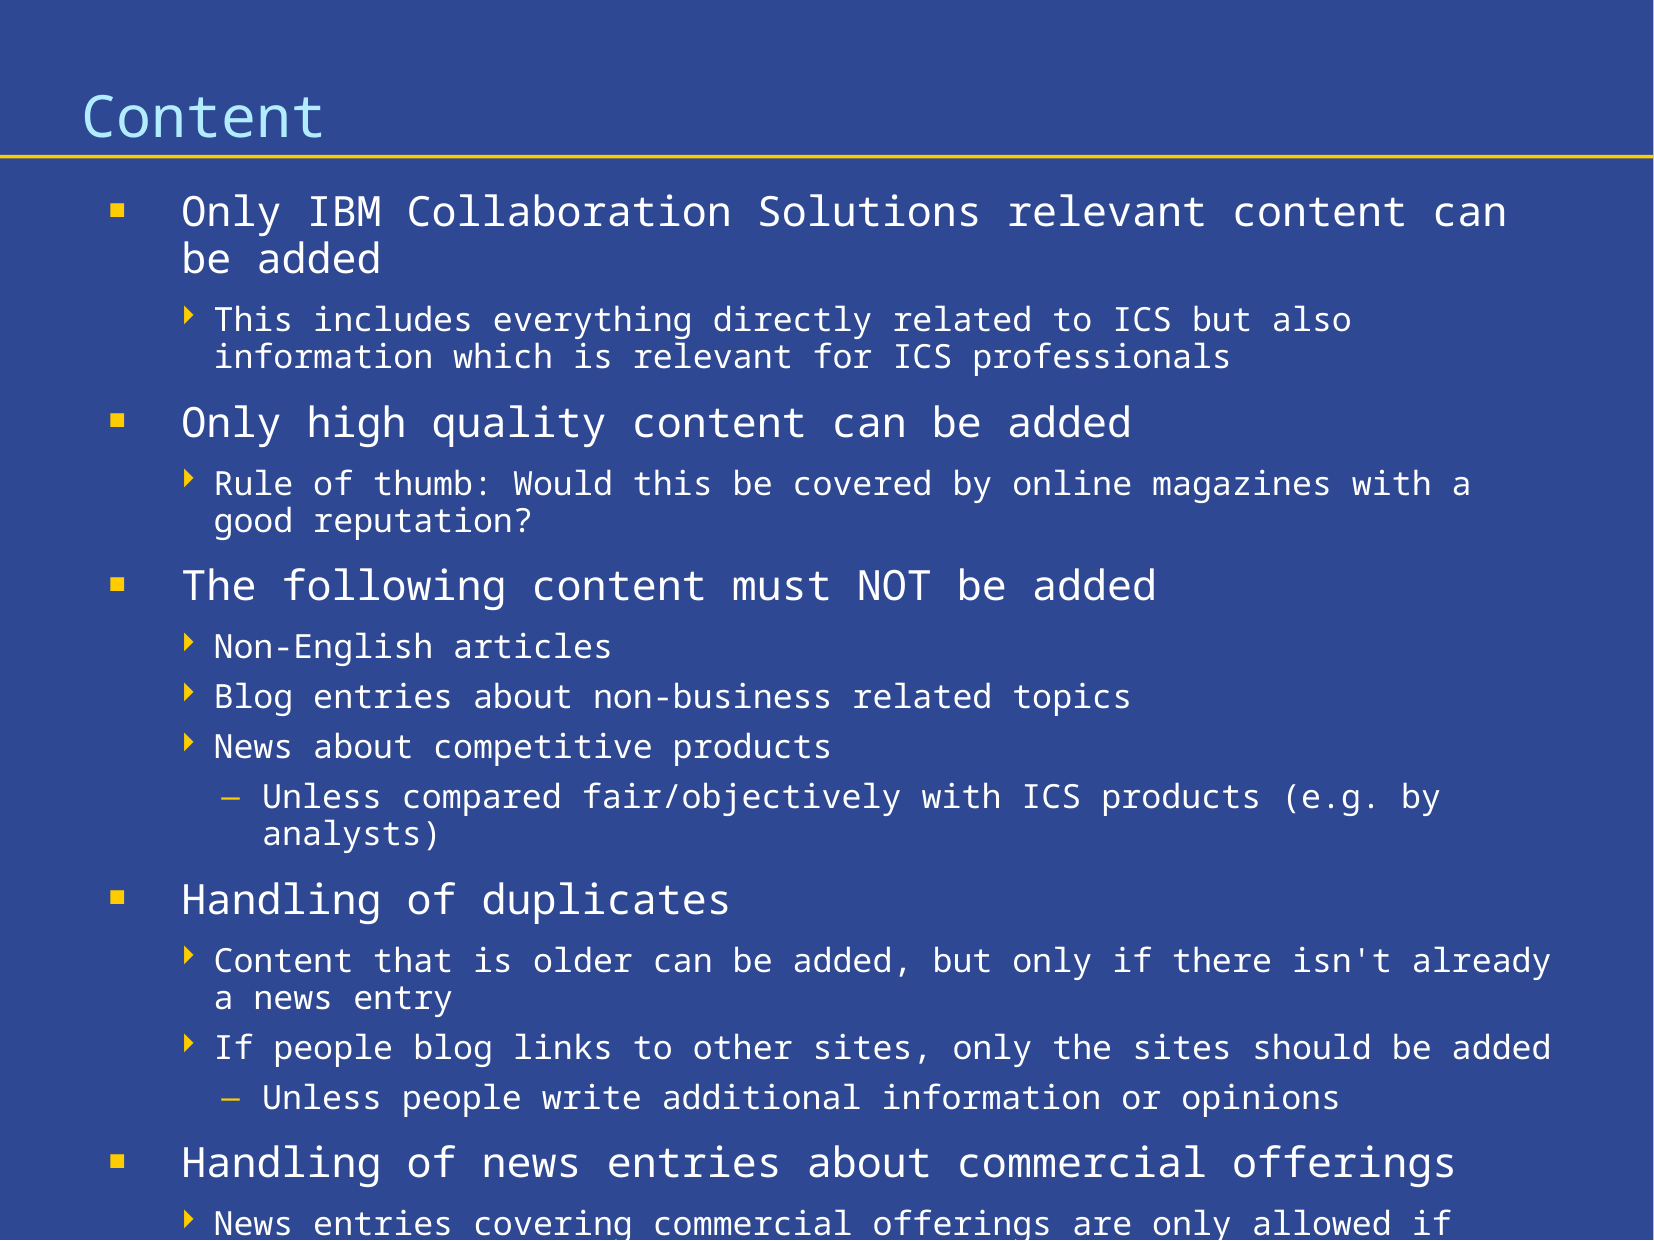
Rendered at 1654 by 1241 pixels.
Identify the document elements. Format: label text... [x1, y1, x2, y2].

title Content [81, 60, 1573, 151]
list Only IBM Collaboration Solutions relevant content can be added This includes everything directly related to ICS but also information which is relevant for ICS professionals Only high quality content can be added Rule of thumb: Would this be covered by online magazines with a good reputation? The following content must NOT be added Non-English articles Blog entries about non-business related topics News about competitive products Unless compared fair/objectively with ICS products (e.g. by analysts) Handling of duplicates Content that is older can be added, but only if there isn't already a news entry If people blog links to other sites, only the sites should be added Unless people write additional information or opinions Handling of news entries about commercial offerings News entries covering commercial offerings are only allowed if relevant to ICS professionals, e.g. products announcements Pure self promoting news are not allowed to be put on Collaboration Today These entries need to be put in the “Community-Showcases” category [110, 189, 1570, 1221]
